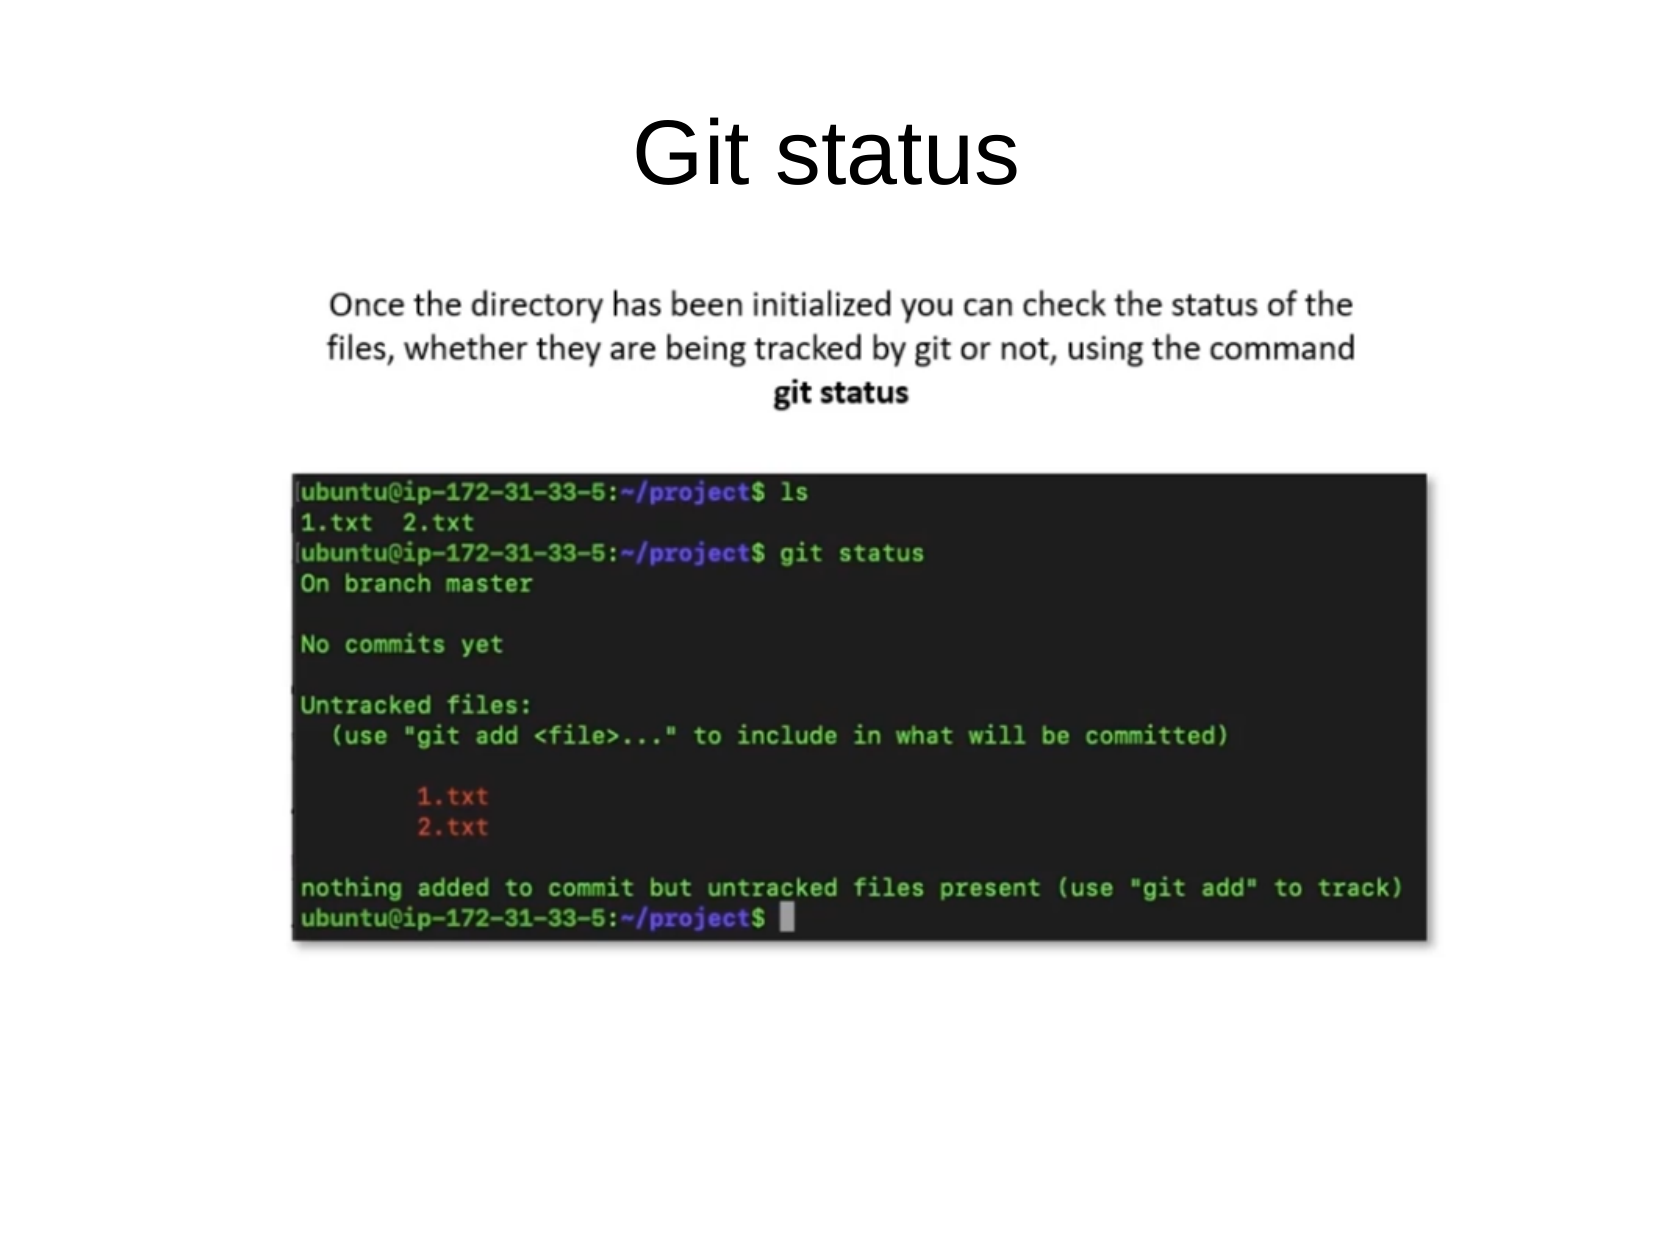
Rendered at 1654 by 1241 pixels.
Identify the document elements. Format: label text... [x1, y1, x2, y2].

picture [221, 264, 1453, 986]
title Git status [82, 49, 1571, 257]
